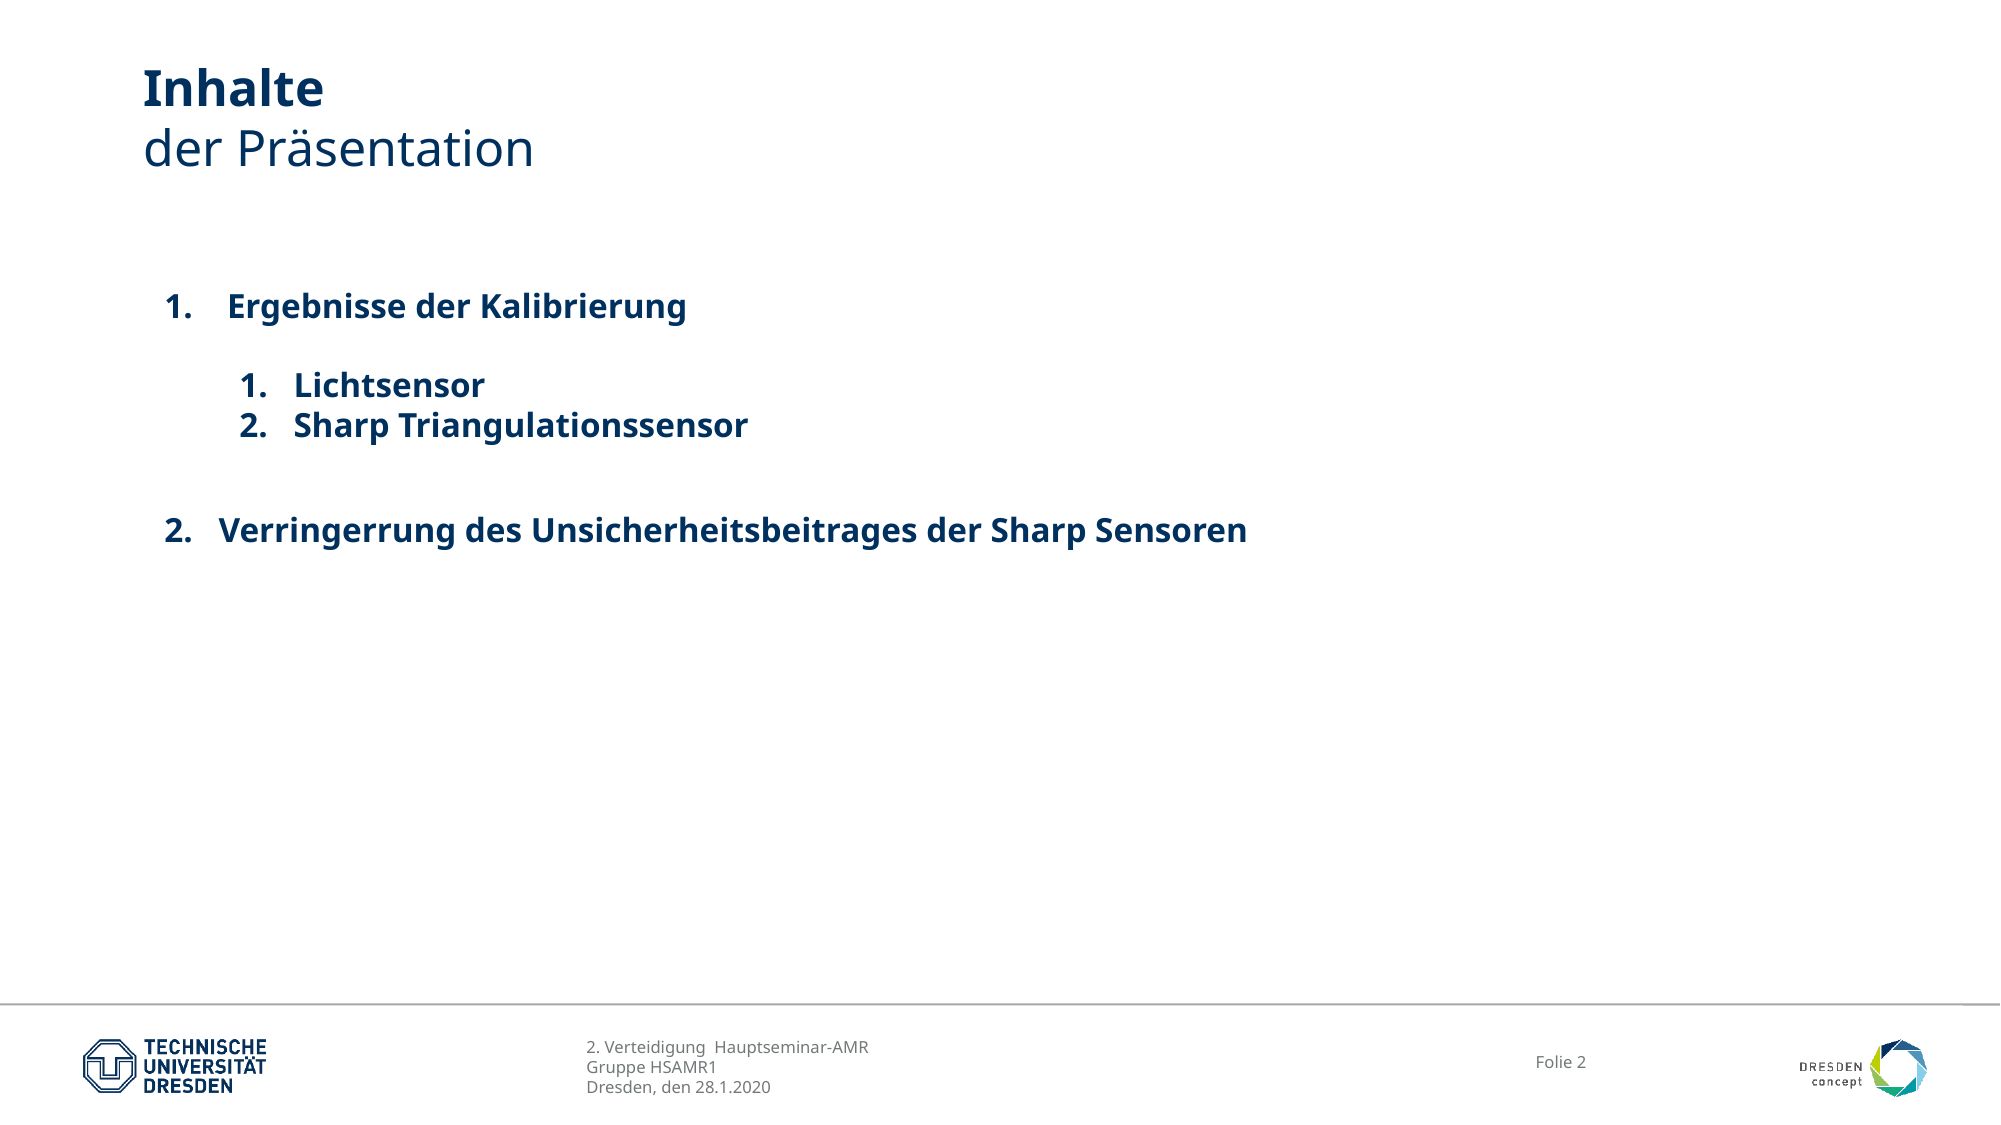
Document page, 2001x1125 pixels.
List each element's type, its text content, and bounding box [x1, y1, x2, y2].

text_box Inhalte der Präsentation [143, 56, 1880, 169]
text_box Ergebnisse der Kalibrierung Lichtsensor Sharp Triangulationssensor Verringerrung des Unsicherheitsbeitrages der Sharp Sensoren [143, 284, 1880, 998]
picture [1800, 1039, 1927, 1097]
picture [83, 1039, 266, 1093]
